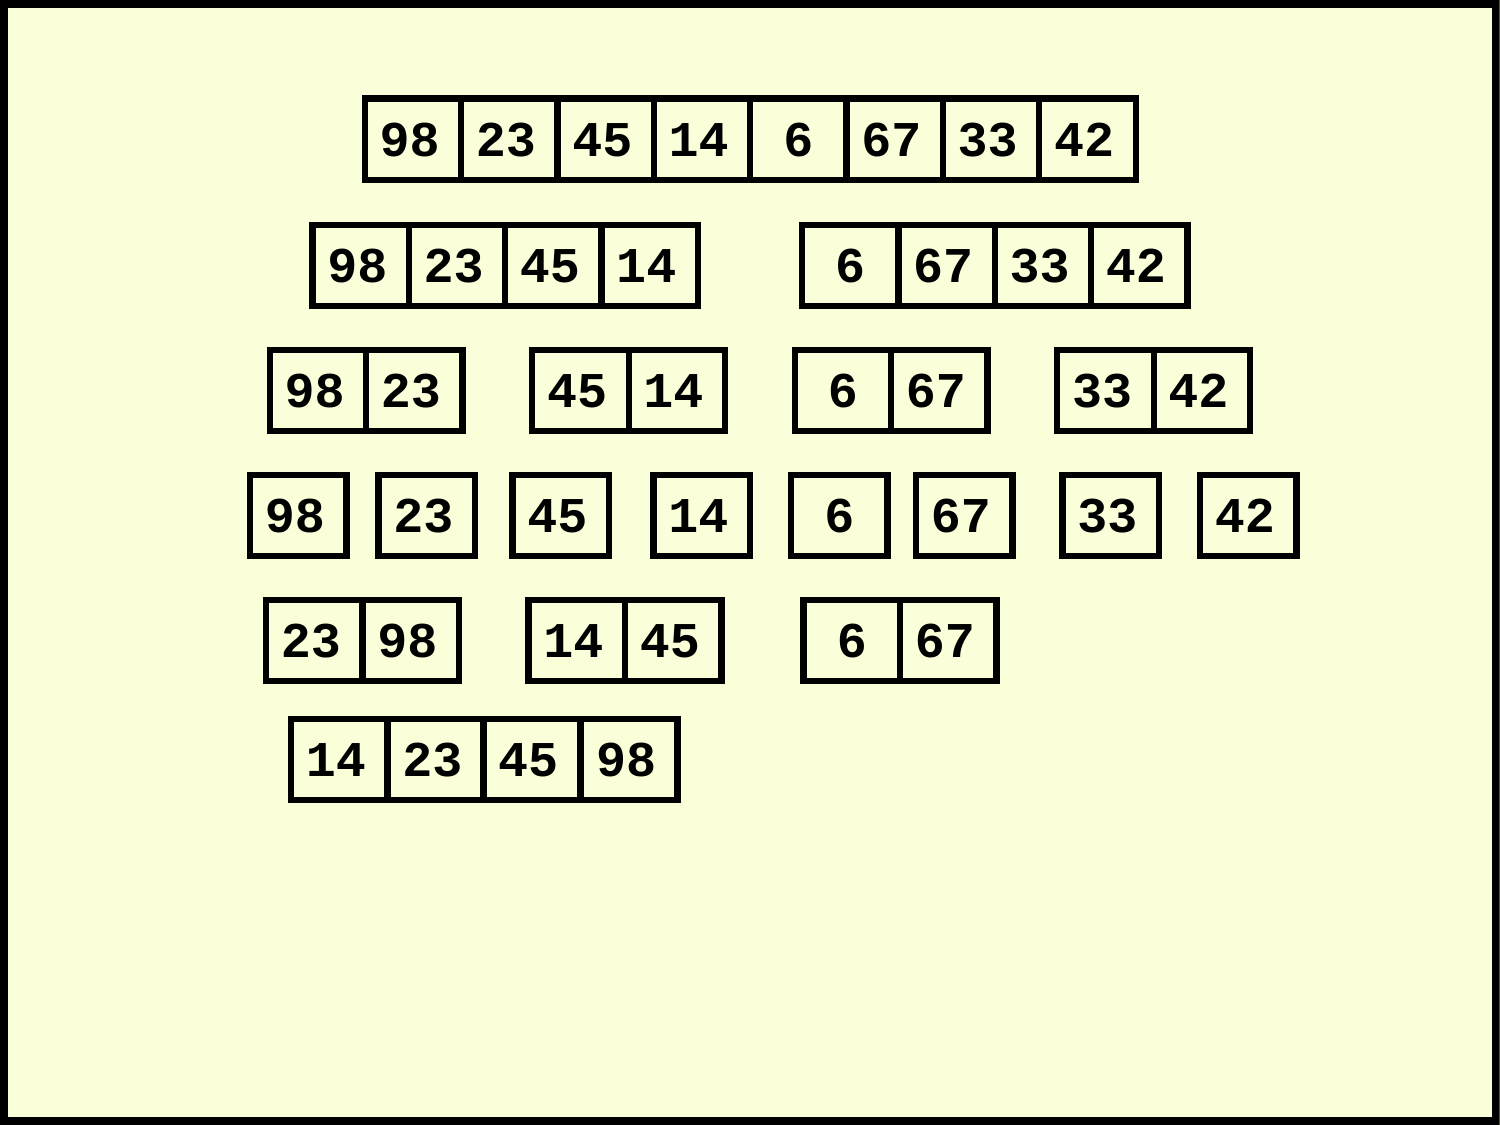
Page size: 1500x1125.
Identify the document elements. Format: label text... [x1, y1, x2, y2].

text_box 23 [387, 718, 483, 801]
text_box 14 [601, 224, 698, 307]
text_box 6 [803, 600, 901, 682]
text_box 23 [462, 98, 558, 180]
text_box 67 [899, 224, 994, 307]
text_box 67 [901, 600, 997, 682]
text_box 67 [892, 350, 988, 432]
text_box 6 [750, 98, 847, 180]
text_box 33 [994, 224, 1091, 307]
text_box 23 [378, 474, 475, 557]
text_box 67 [916, 474, 1013, 557]
text_box 45 [558, 98, 653, 180]
text_box 45 [512, 474, 609, 557]
text_box 6 [794, 350, 892, 432]
text_box 23 [367, 350, 463, 432]
text_box 45 [483, 718, 580, 801]
text_box 98 [362, 600, 459, 682]
text_box 42 [1091, 224, 1188, 307]
text_box 14 [628, 350, 726, 432]
text_box 33 [942, 98, 1039, 180]
text_box 98 [581, 718, 678, 801]
text_box 14 [653, 474, 751, 557]
text_box 98 [249, 474, 347, 557]
text_box 14 [528, 600, 625, 682]
text_box 45 [506, 224, 601, 307]
text_box 33 [1057, 350, 1153, 432]
text_box 67 [847, 98, 942, 180]
text_box 45 [625, 600, 722, 682]
text_box 42 [1200, 474, 1297, 557]
text_box 6 [791, 474, 888, 557]
text_box 42 [1153, 350, 1251, 432]
text_box 98 [312, 224, 409, 307]
text_box 23 [266, 600, 362, 682]
text_box 14 [653, 98, 750, 180]
text_box 42 [1039, 98, 1136, 180]
text_box 6 [802, 224, 899, 307]
text_box 45 [532, 350, 628, 432]
text_box 98 [364, 98, 462, 180]
text_box 33 [1062, 474, 1159, 557]
text_box 98 [269, 350, 367, 432]
text_box 14 [291, 718, 387, 801]
text_box 23 [409, 224, 506, 307]
